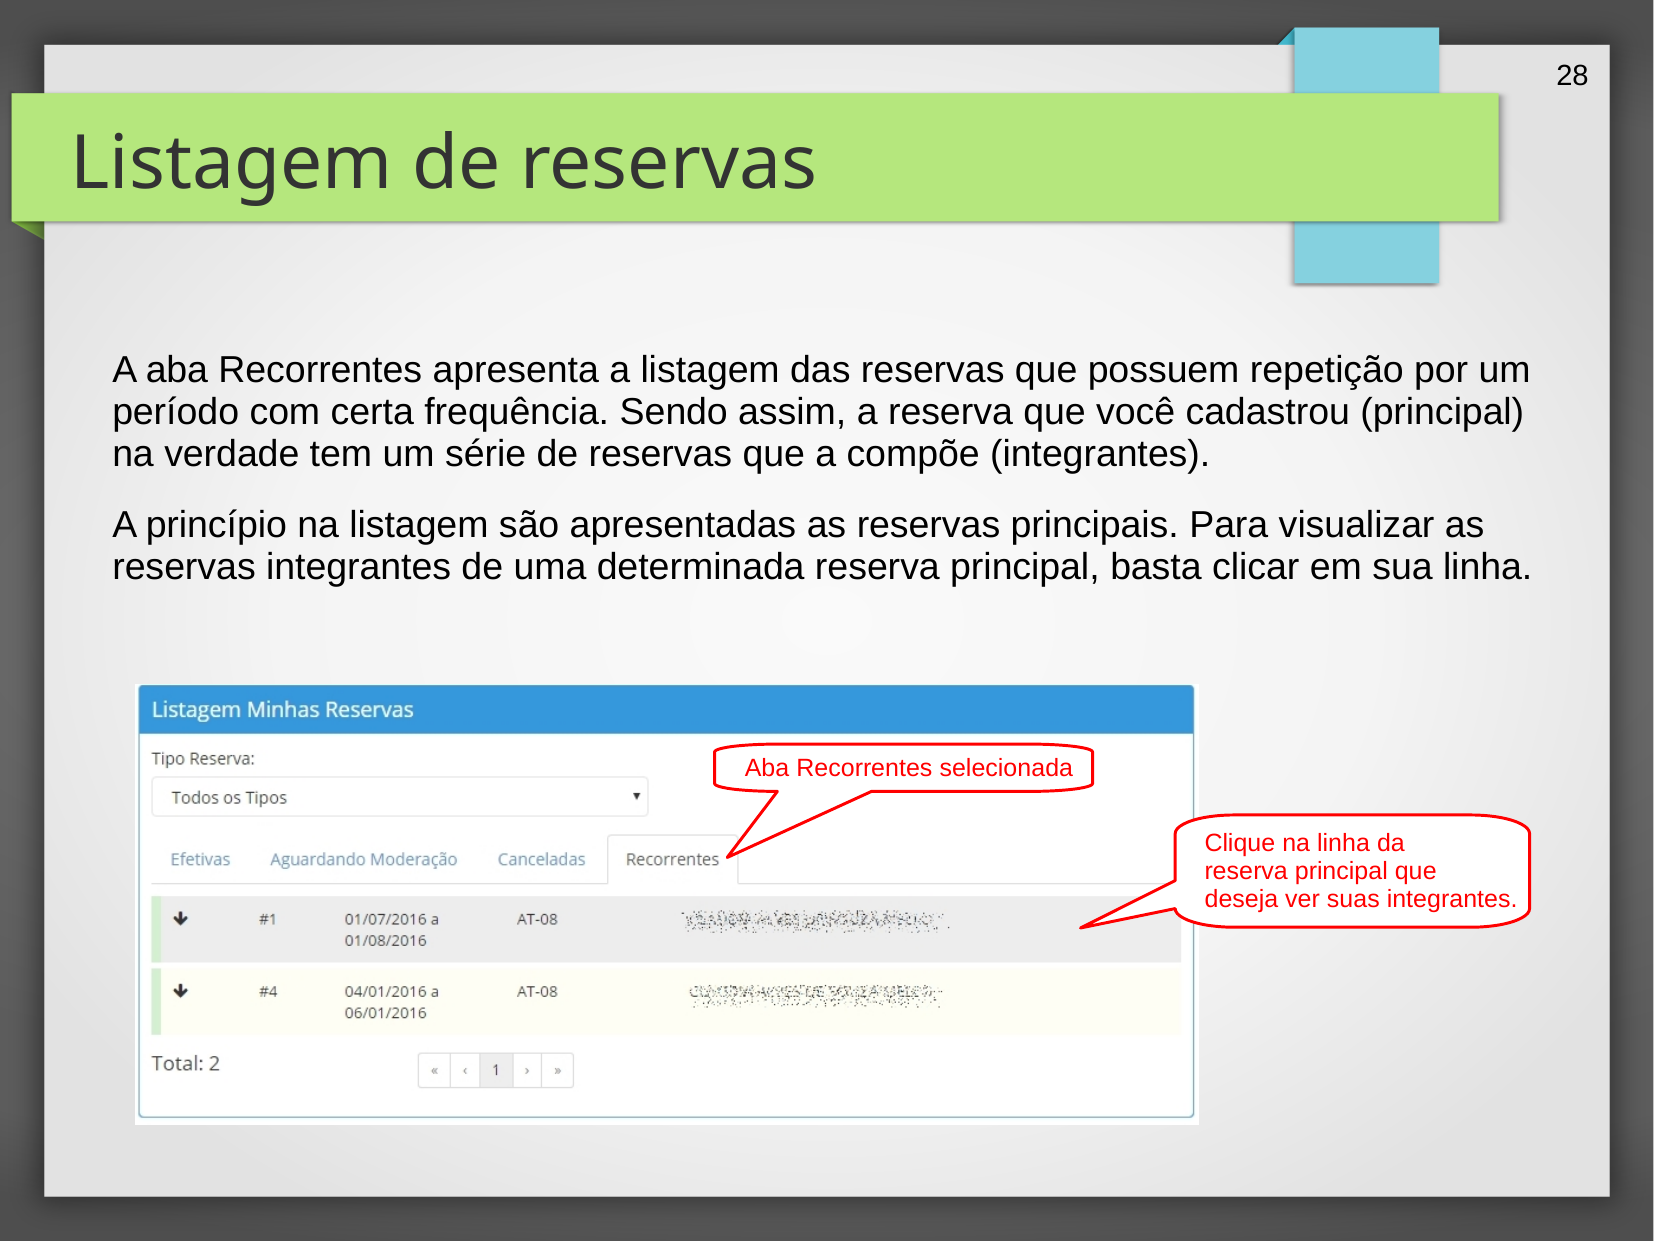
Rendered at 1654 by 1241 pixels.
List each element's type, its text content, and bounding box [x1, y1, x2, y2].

text_box Clique na linha da reserva principal que deseja ver suas integrantes. [1080, 814, 1530, 928]
title Listagem de reservas [70, 106, 1229, 213]
text_box Aba Recorrentes selecionada [714, 744, 1093, 858]
list A aba Recorrentes apresenta a listagem das reservas que possuem repetição por um período com certa frequência. Sendo assim, a reserva que você cadastrou (principal) na verdade tem um série de reservas que a compõe (integrantes). A princípio na listagem são apresentadas as reservas principais. Para visualizar as reservas integrantes de uma determinada reserva principal, basta clicar em sua linha. [112, 348, 1554, 615]
picture [0, 0, 1654, 1241]
